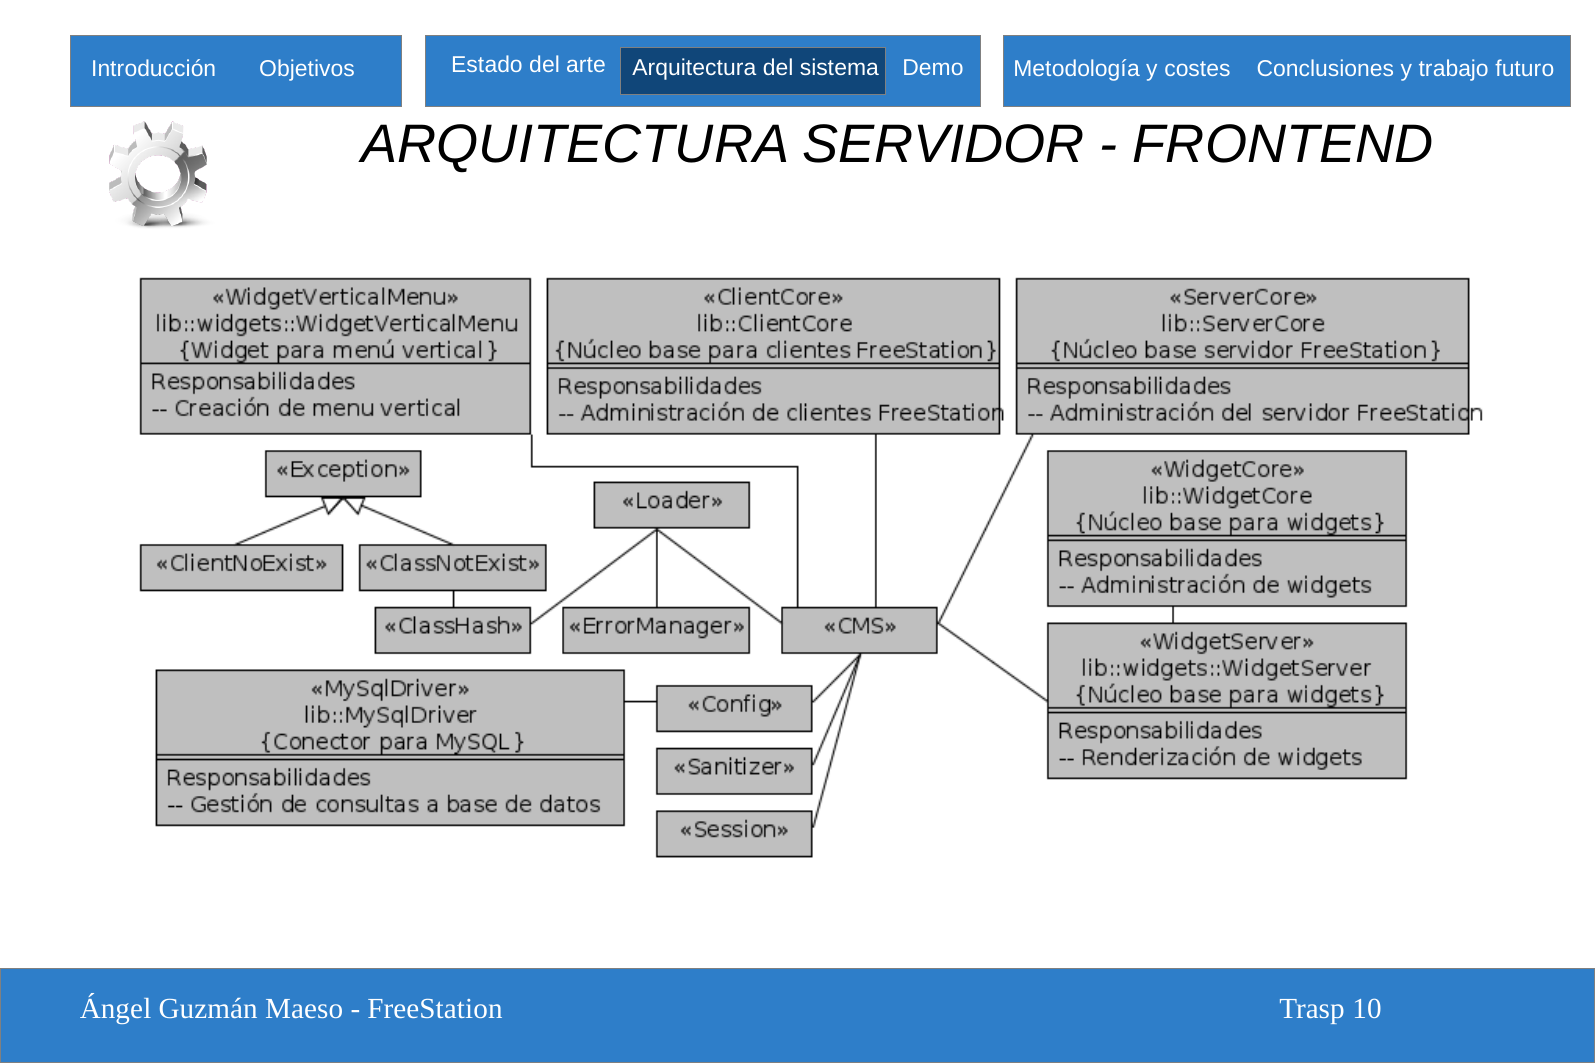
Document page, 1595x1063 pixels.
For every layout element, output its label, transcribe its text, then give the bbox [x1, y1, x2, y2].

text_box [425, 88, 981, 107]
title Objetivos [243, 36, 384, 88]
title Demo [868, 47, 999, 88]
text_box [425, 35, 981, 47]
title Introducción [64, 36, 243, 101]
picture [84, 102, 1501, 889]
title Metodología y costes [981, 36, 1228, 88]
title [231, 224, 1554, 336]
text_box [70, 35, 402, 88]
text_box [70, 101, 171, 107]
title Conclusiones y trabajo futuro [1228, 36, 1583, 88]
title Estado del arte [413, 41, 644, 89]
title Arquitectura del sistema [625, 41, 886, 94]
title ARQUITECTURA SERVIDOR - FRONTEND [171, 88, 1595, 200]
